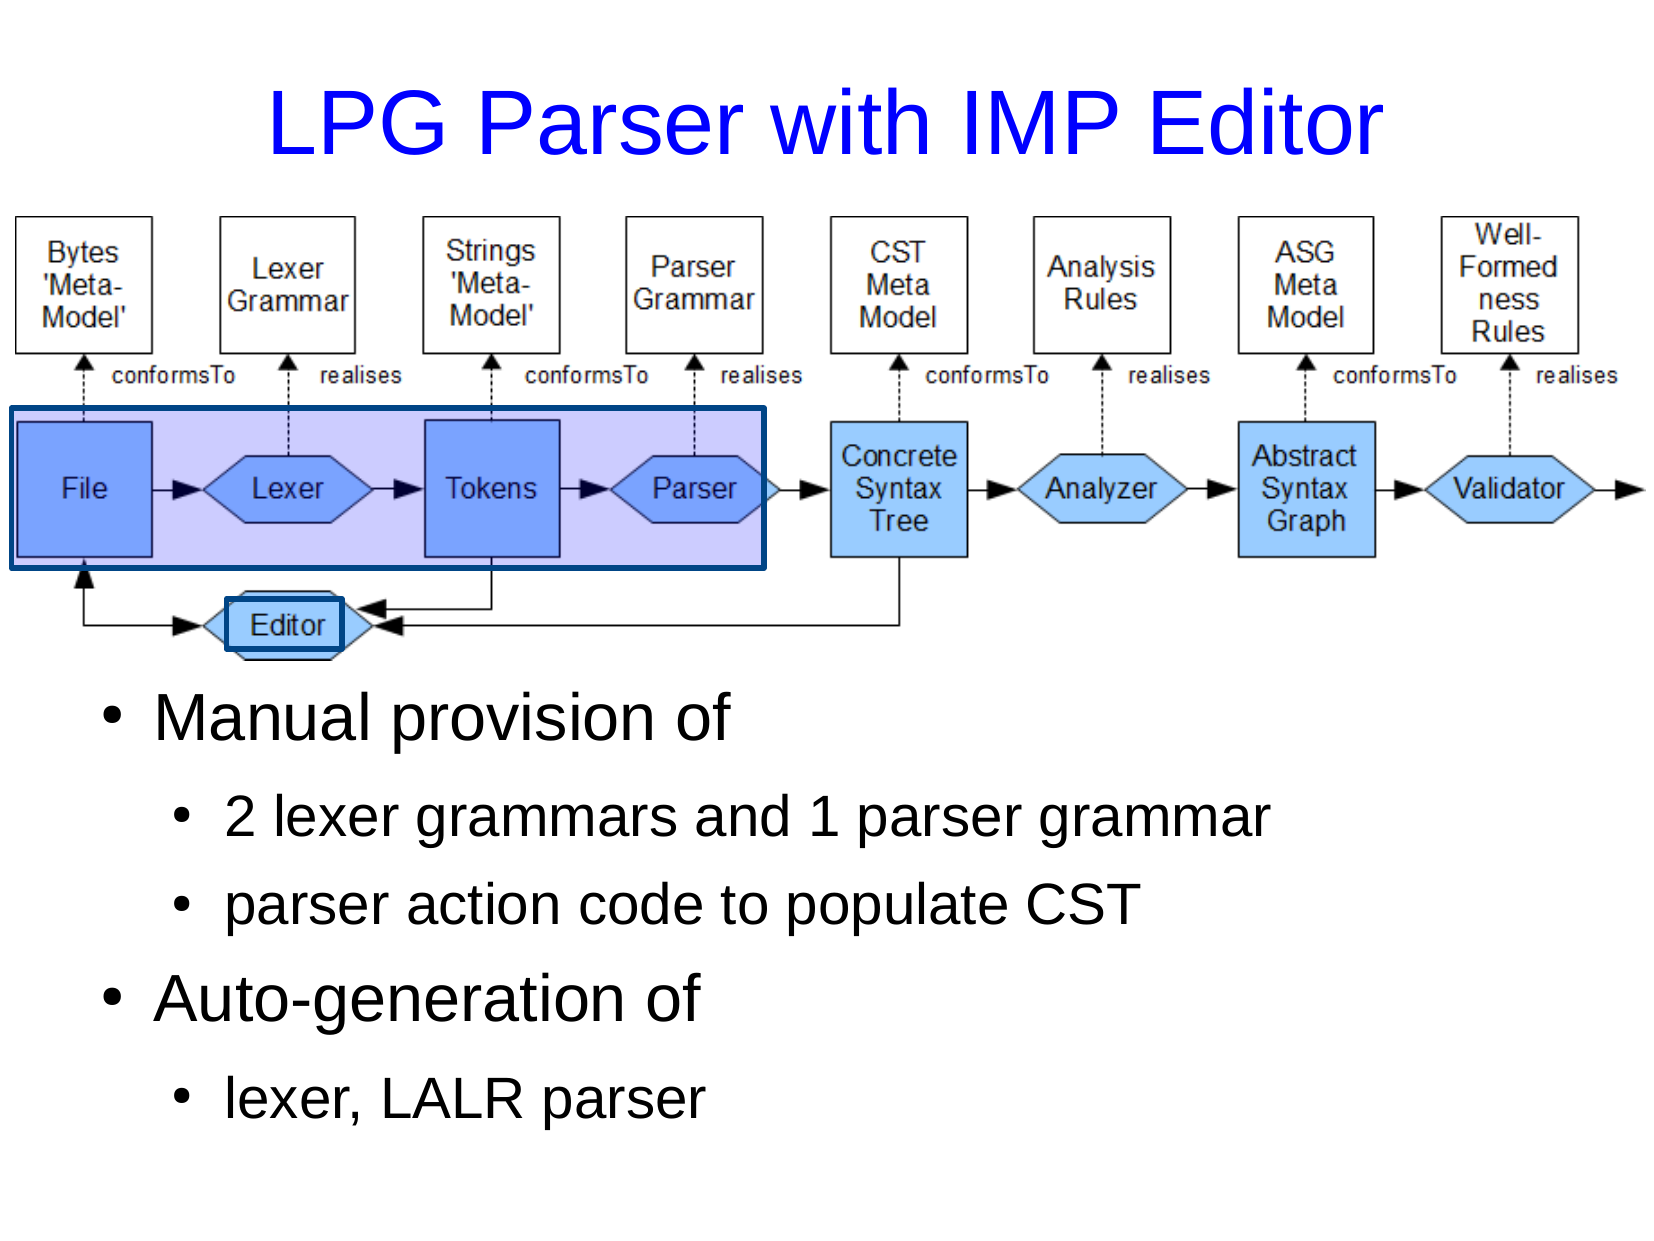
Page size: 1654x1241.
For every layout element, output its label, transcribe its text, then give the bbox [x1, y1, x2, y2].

title LPG Parser with IMP Editor [82, 56, 1571, 189]
picture [15, 216, 1646, 661]
list Manual provision of 2 lexer grammars and 1 parser grammar parser action code to populate CST Auto-generation of lexer, LALR parser [82, 679, 1571, 1182]
text_box [226, 598, 342, 649]
text_box [11, 408, 764, 569]
